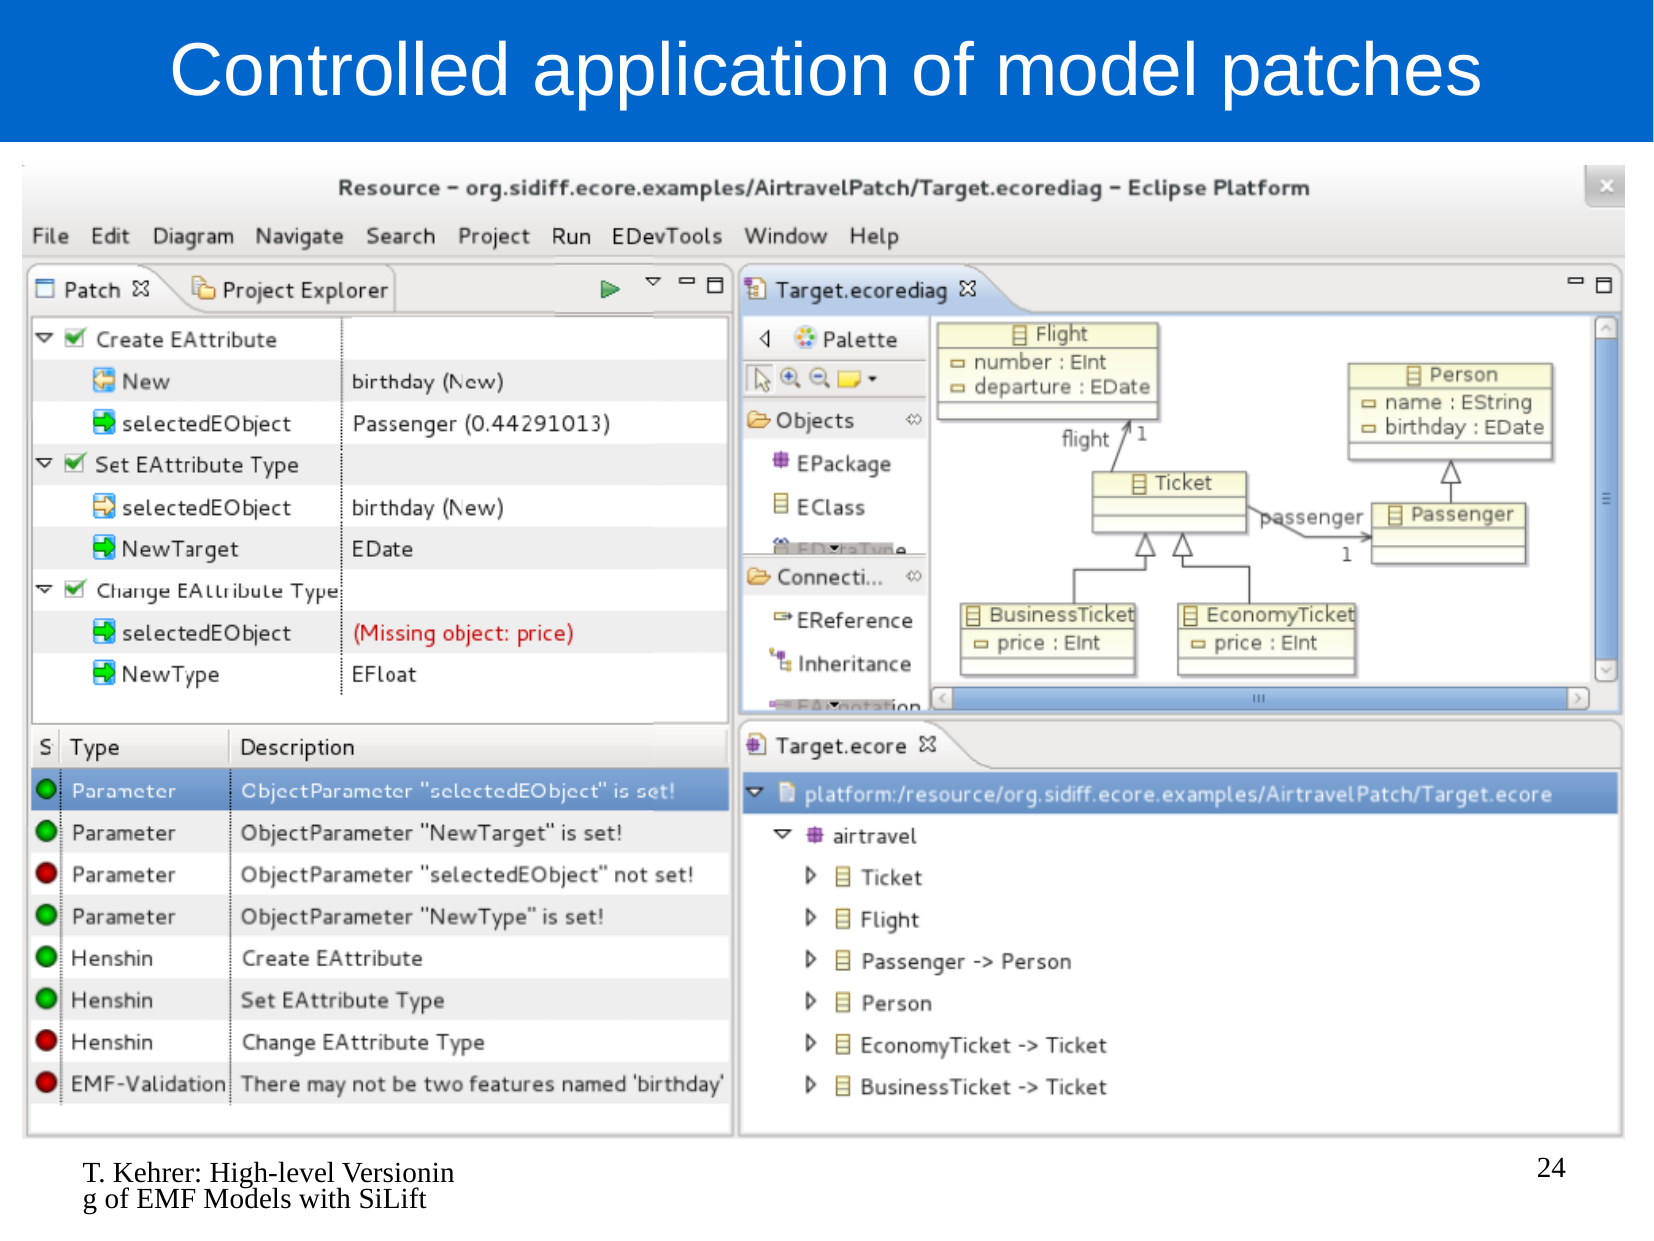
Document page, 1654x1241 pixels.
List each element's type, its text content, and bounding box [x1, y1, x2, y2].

title Controlled application of model patches [0, 0, 1654, 142]
picture [22, 165, 1625, 1139]
